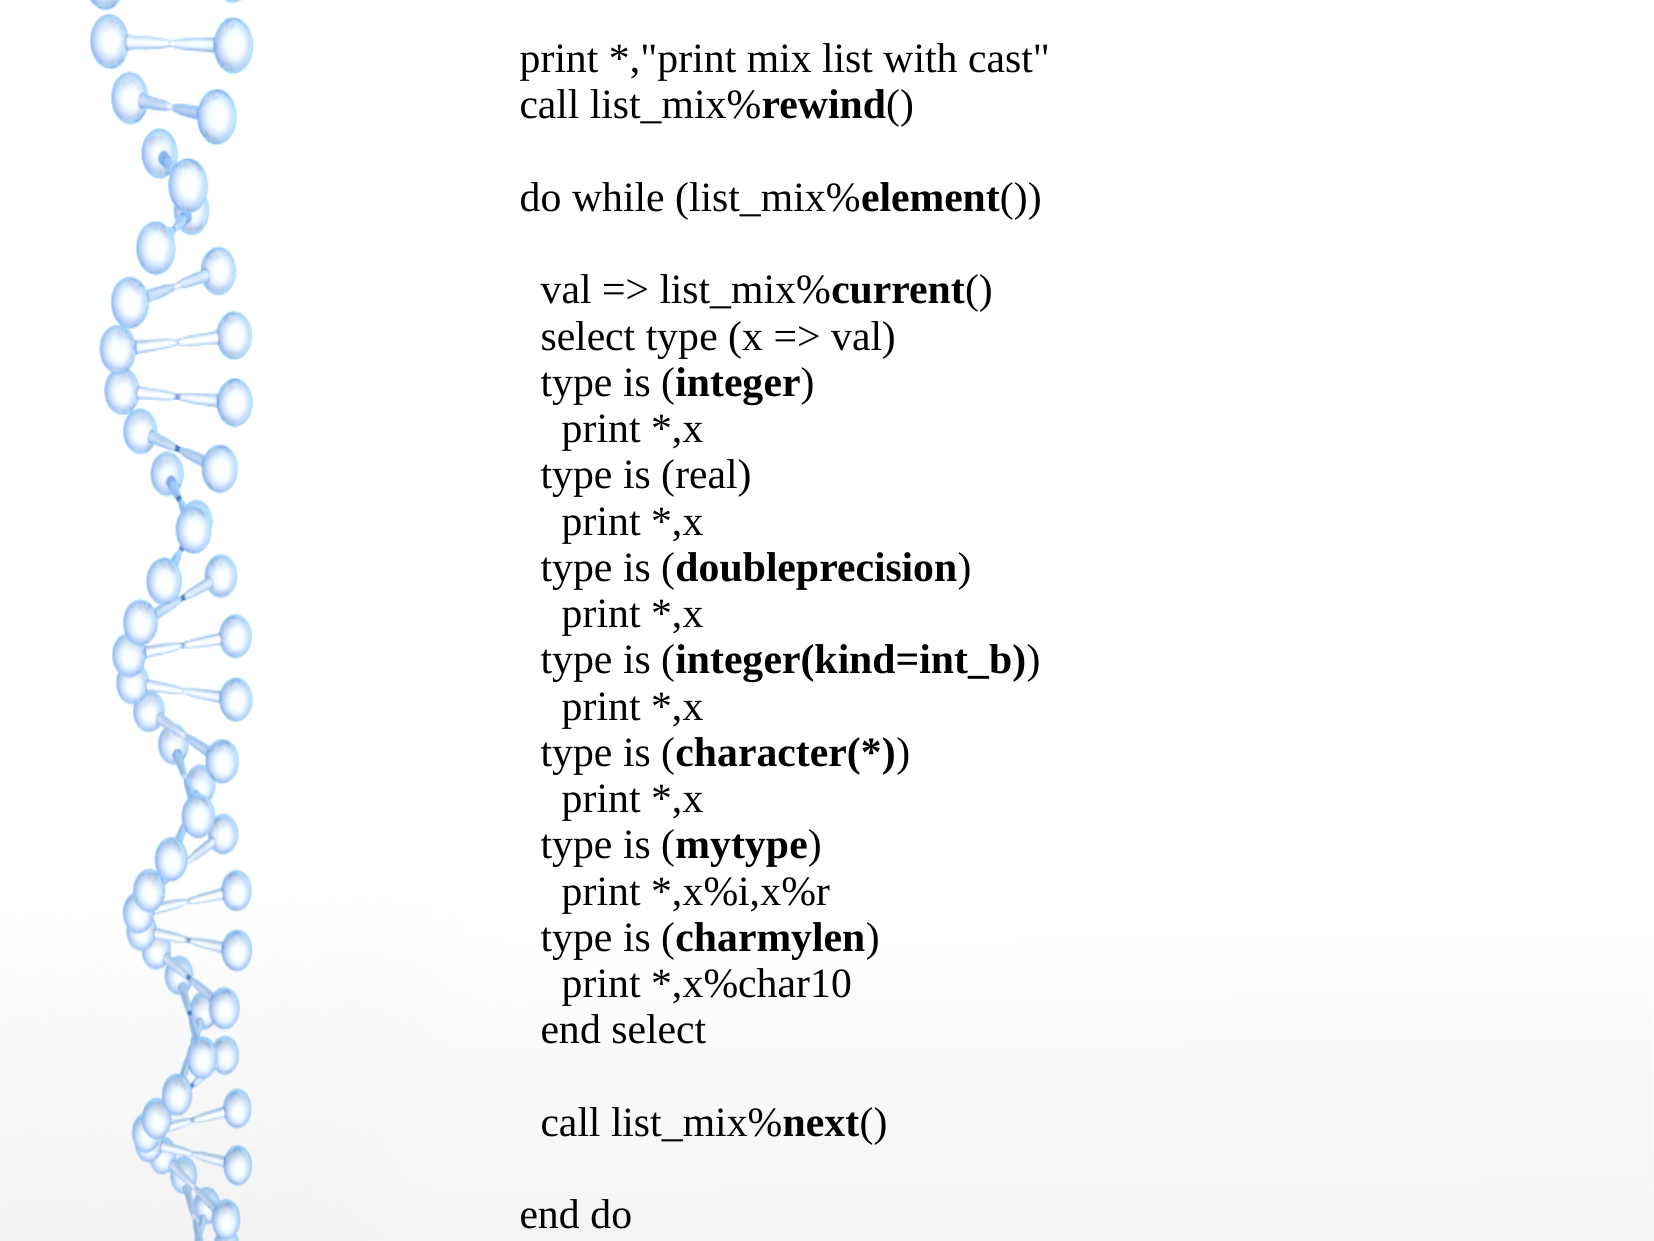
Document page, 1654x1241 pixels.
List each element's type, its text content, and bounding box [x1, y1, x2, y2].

subtitle print *,"print mix list with cast" call list_mix%rewind() do while (list_mix%element()) val => list_mix%current() select type (x => val) type is (integer) print *,x type is (real) print *,x type is (doubleprecision) print *,x type is (integer(kind=int_b)) print *,x type is (character(*)) print *,x type is (mytype) print *,x%i,x%r type is (charmylen) print *,x%char10 end select call list_mix%next() end do [519, 35, 1412, 47]
picture [0, 0, 1654, 1241]
text_box [265, 47, 1595, 1012]
subtitle print *,"print mix list with cast" call list_mix%rewind() do while (list_mix%element()) val => list_mix%current() select type (x => val) type is (integer) print *,x type is (real) print *,x type is (doubleprecision) print *,x type is (integer(kind=int_b)) print *,x type is (character(*)) print *,x type is (mytype) print *,x%i,x%r type is (charmylen) print *,x%char10 end select call list_mix%next() end do [519, 1012, 1412, 1238]
